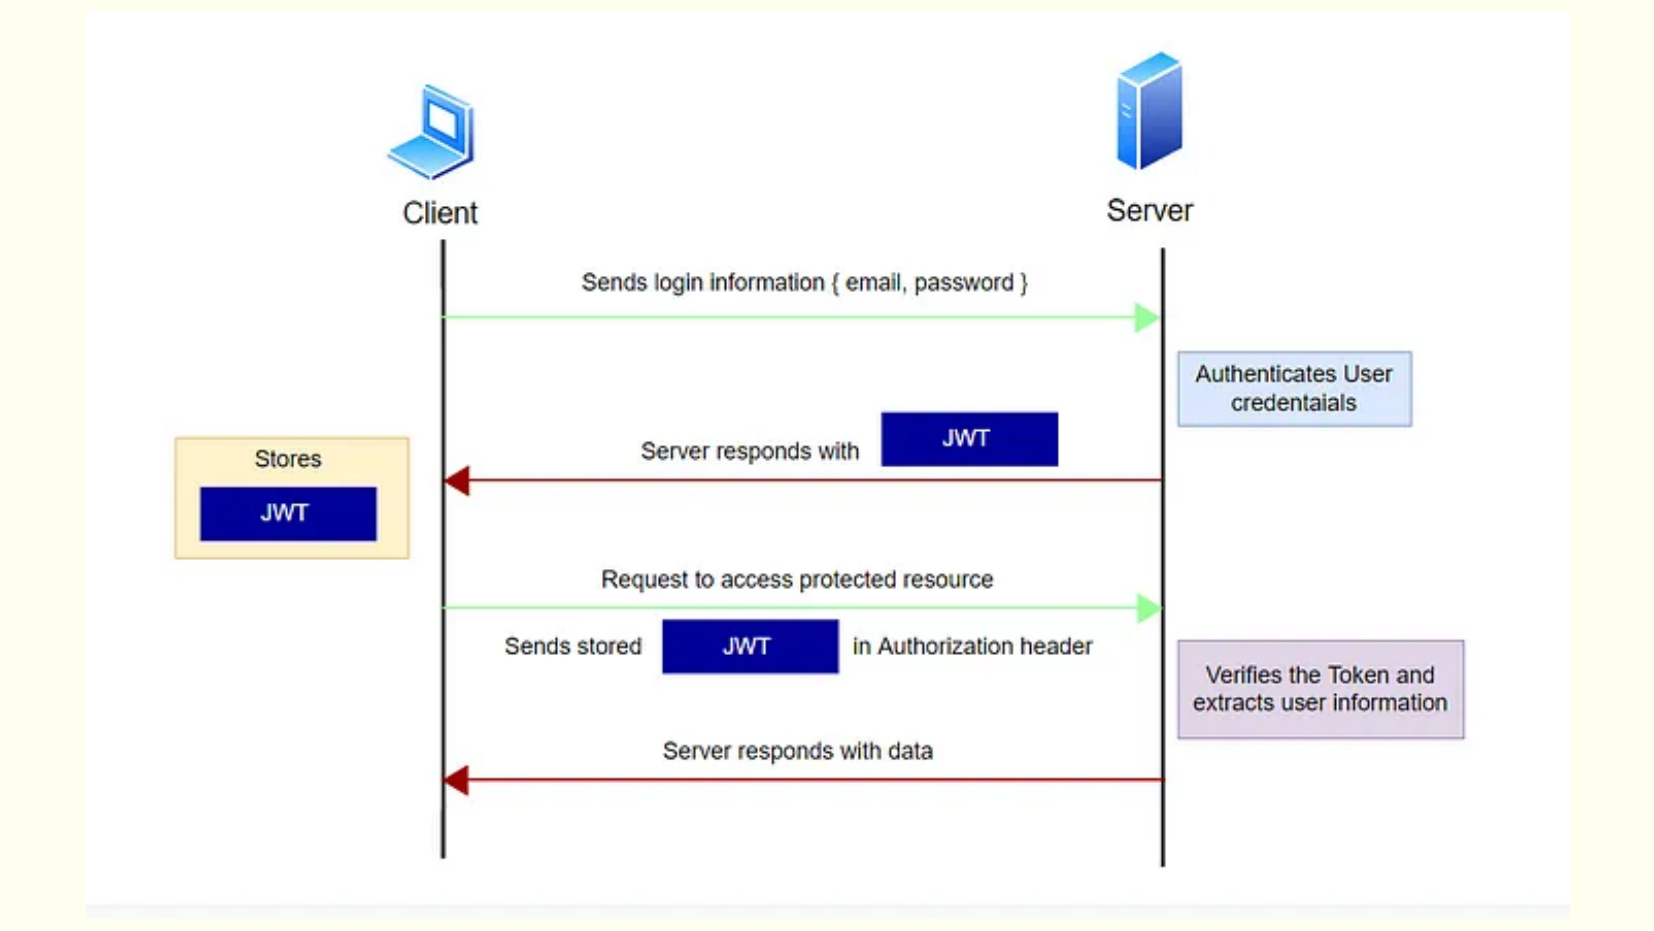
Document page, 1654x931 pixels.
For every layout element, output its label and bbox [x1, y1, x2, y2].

picture [86, 11, 1570, 919]
